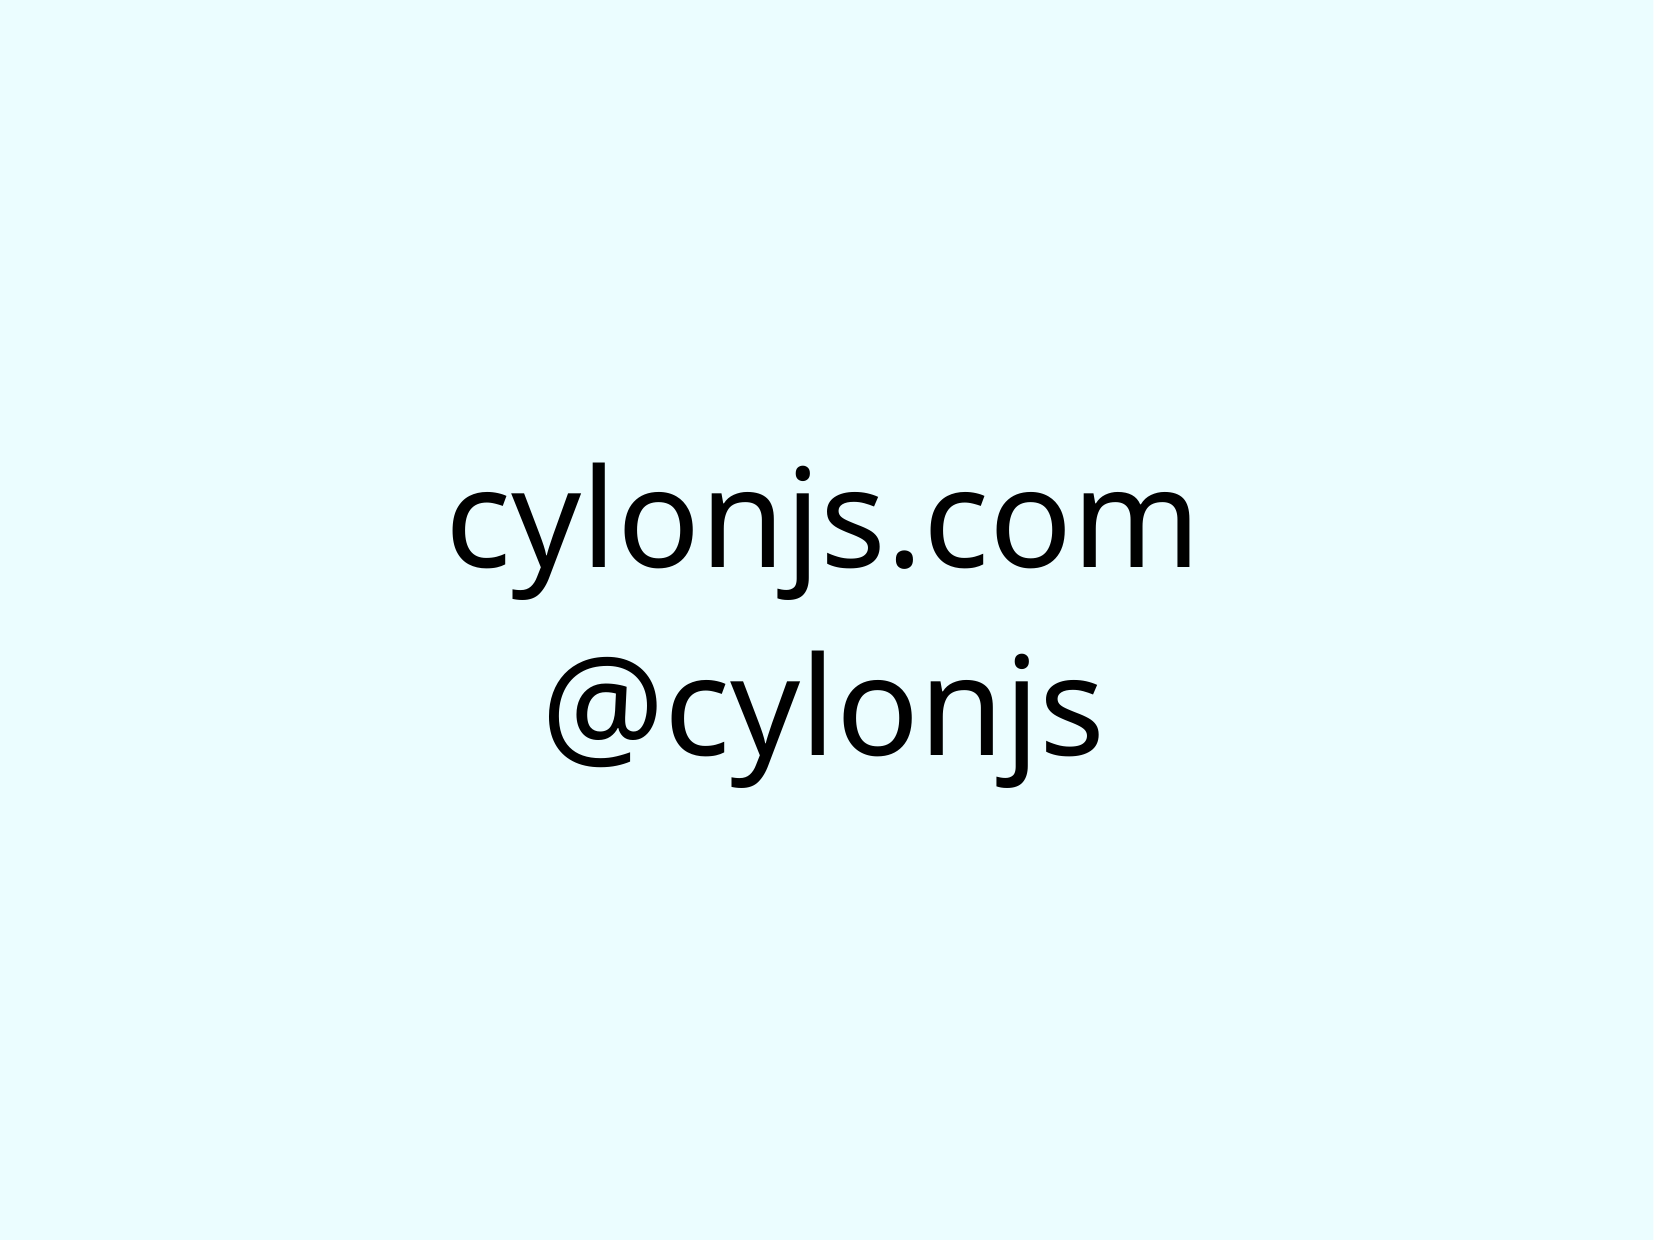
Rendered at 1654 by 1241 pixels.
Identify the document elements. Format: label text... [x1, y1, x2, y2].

text_box cylonjs.com @cylonjs [79, 0, 1568, 1229]
